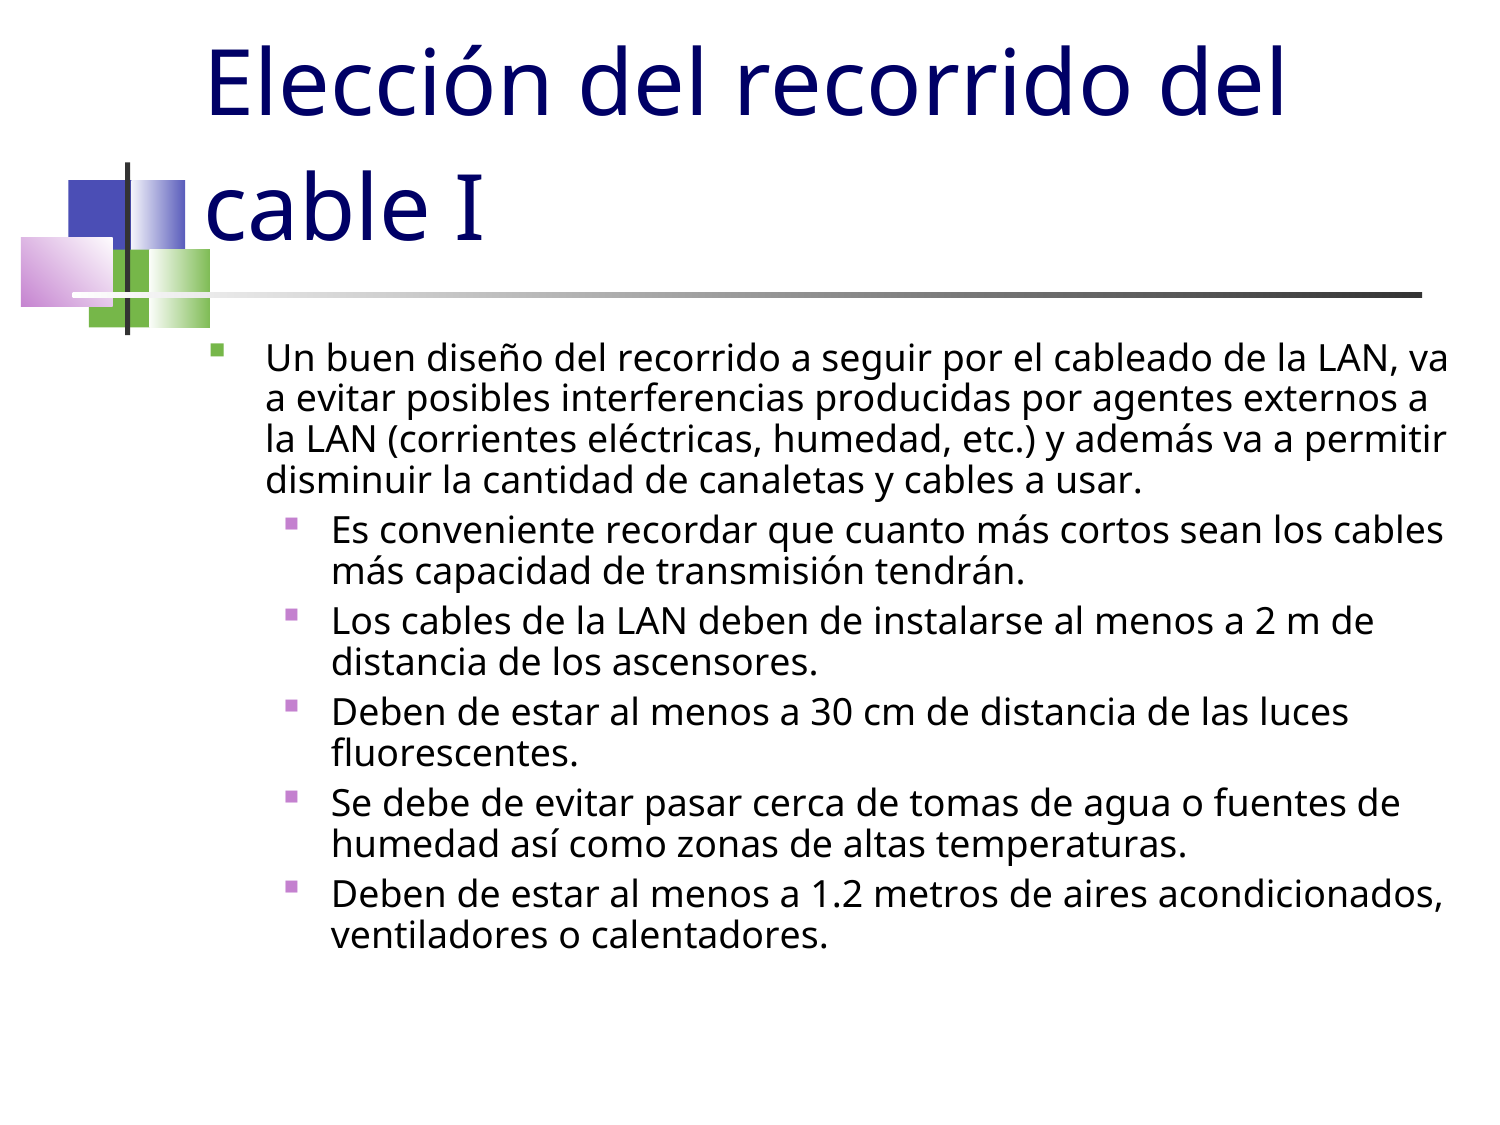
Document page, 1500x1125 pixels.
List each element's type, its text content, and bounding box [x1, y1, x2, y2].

list Un buen diseño del recorrido a seguir por el cableado de la LAN, va a evitar posibles interferencias producidas por agentes externos a la LAN (corrientes eléctricas, humedad, etc.) y además va a permitir disminuir la cantidad de canaletas y cables a usar. Es conveniente recordar que cuanto más cortos sean los cables más capacidad de transmisión tendrán. Los cables de la LAN deben de instalarse al menos a 2 m de distancia de los ascensores. Deben de estar al menos a 30 cm de distancia de las luces fluorescentes. Se debe de evitar pasar cerca de tomas de agua o fuentes de humedad así como zonas de altas temperaturas. Deben de estar al menos a 1.2 metros de aires acondicionados, ventiladores o calentadores. [193, 331, 1469, 1007]
title Elección del recorrido del cable I [188, 35, 1468, 276]
